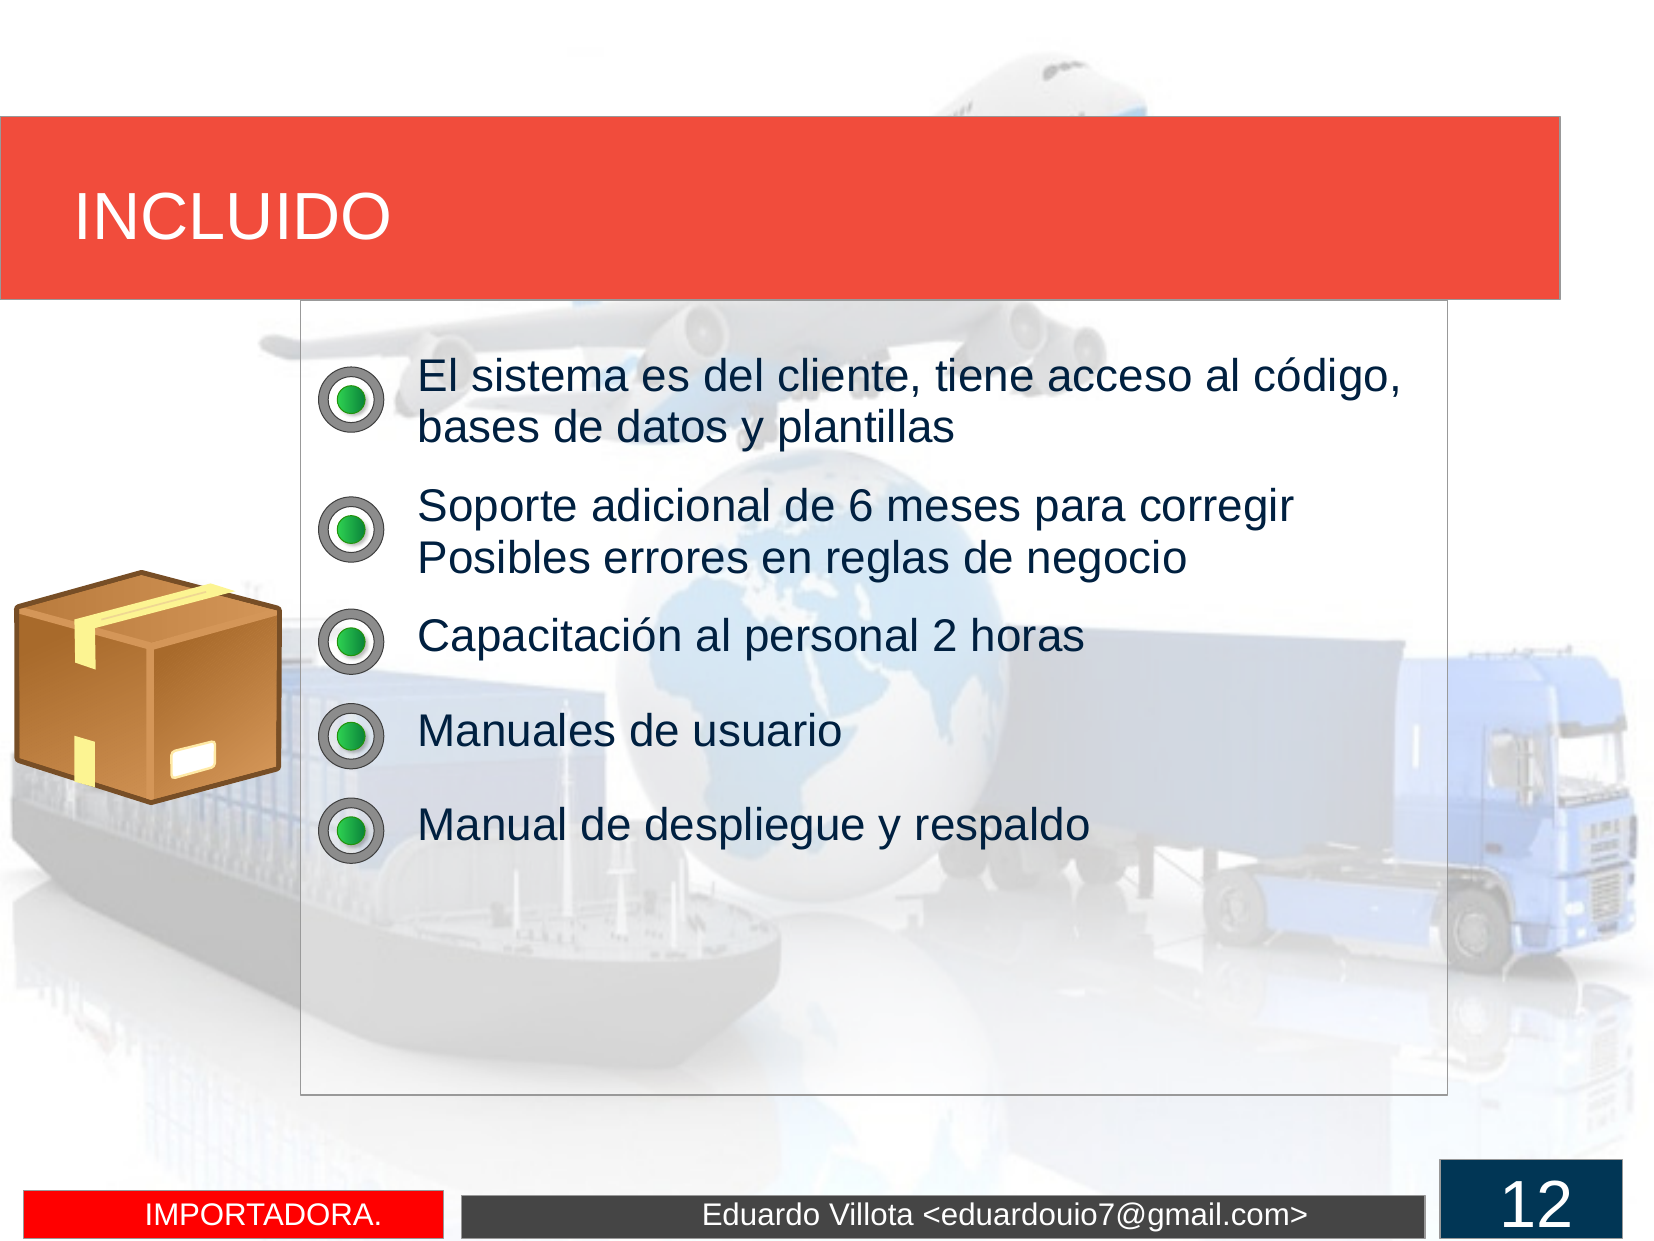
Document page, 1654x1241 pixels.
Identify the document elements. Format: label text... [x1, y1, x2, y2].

picture [0, 0, 1654, 1241]
text_box Manual de despliegue y respaldo [403, 791, 1507, 858]
text_box [0, 116, 1561, 1096]
text_box Manuales de usuario [403, 697, 1555, 763]
text_box [1440, 1159, 1485, 1239]
text_box 12 [1485, 1159, 1593, 1241]
text_box Capacitación al personal 2 horas [403, 602, 1484, 669]
text_box IMPORTADORA. [129, 1189, 398, 1240]
text_box Eduardo Villota <eduardouio7@gmail.com> [687, 1189, 1325, 1240]
text_box El sistema es del cliente, tiene acceso al código, bases de datos y plantillas [403, 342, 1418, 460]
text_box [1593, 1159, 1623, 1239]
text_box Soporte adicional de 6 meses para corregir Posibles errores en reglas de negocio [403, 472, 1573, 590]
text_box [461, 1195, 687, 1239]
text_box [1325, 1195, 1426, 1239]
text_box [23, 1190, 129, 1239]
text_box [398, 1190, 444, 1239]
text_box INCLUIDO [59, 172, 1245, 262]
